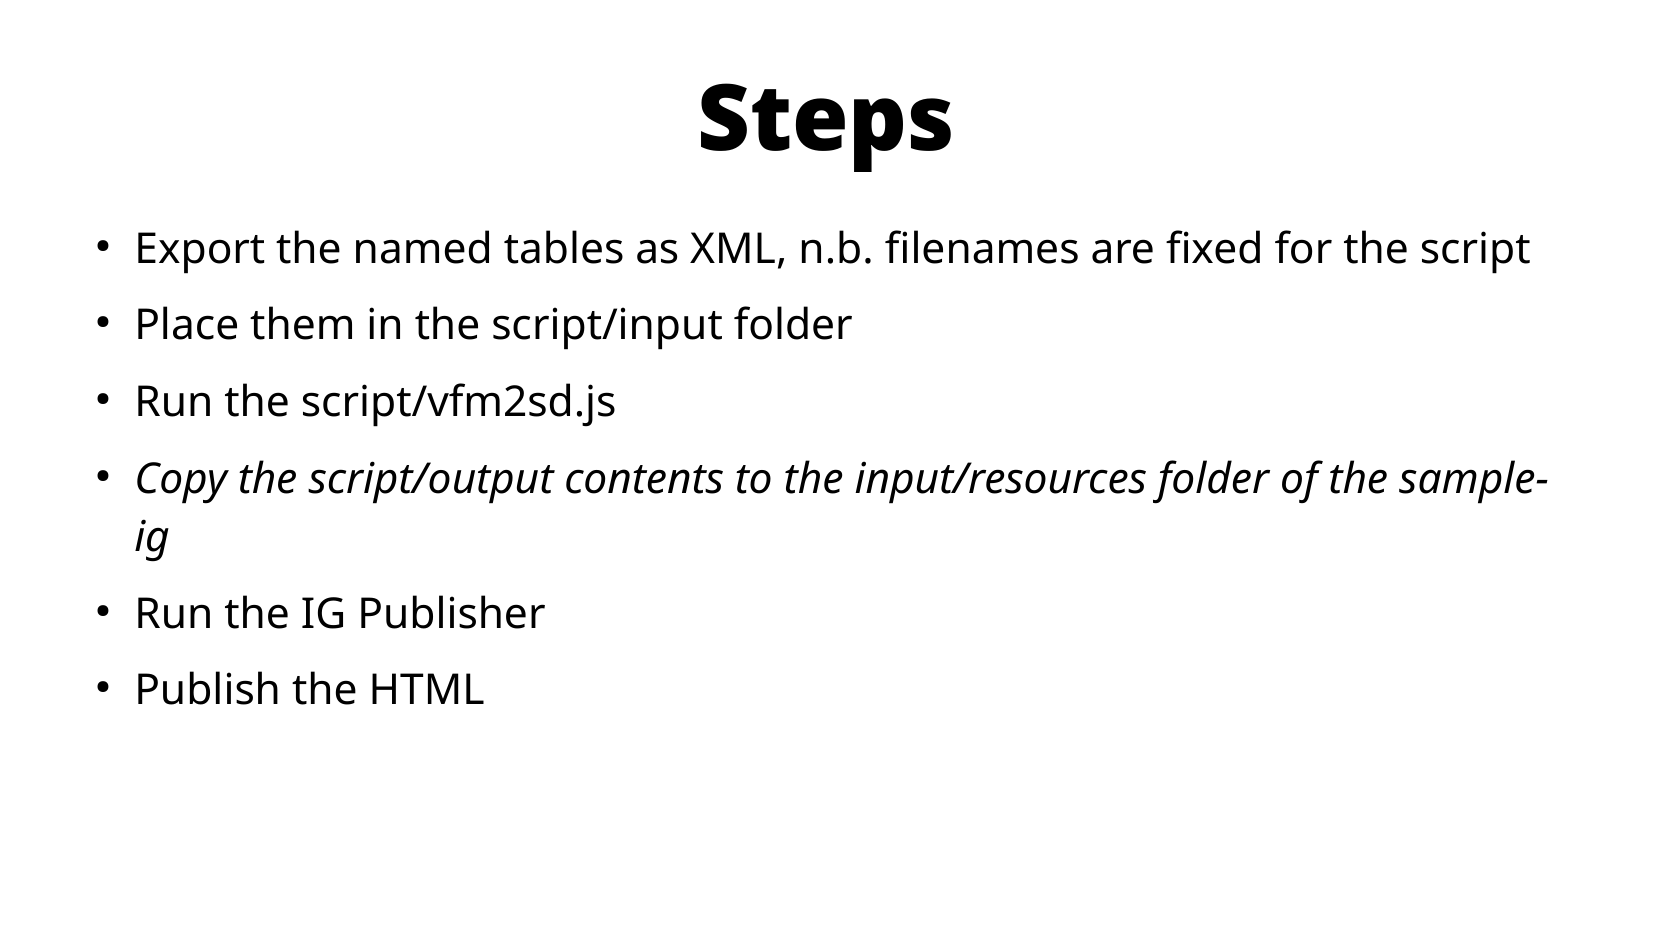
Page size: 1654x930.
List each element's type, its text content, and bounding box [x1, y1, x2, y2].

list Export the named tables as XML, n.b. filenames are fixed for the script Place them in the script/input folder Run the script/vfm2sd.js Copy the script/output contents to the input/resources folder of the sample-ig Run the IG Publisher Publish the HTML [82, 217, 1571, 757]
title Steps [82, 37, 1571, 193]
